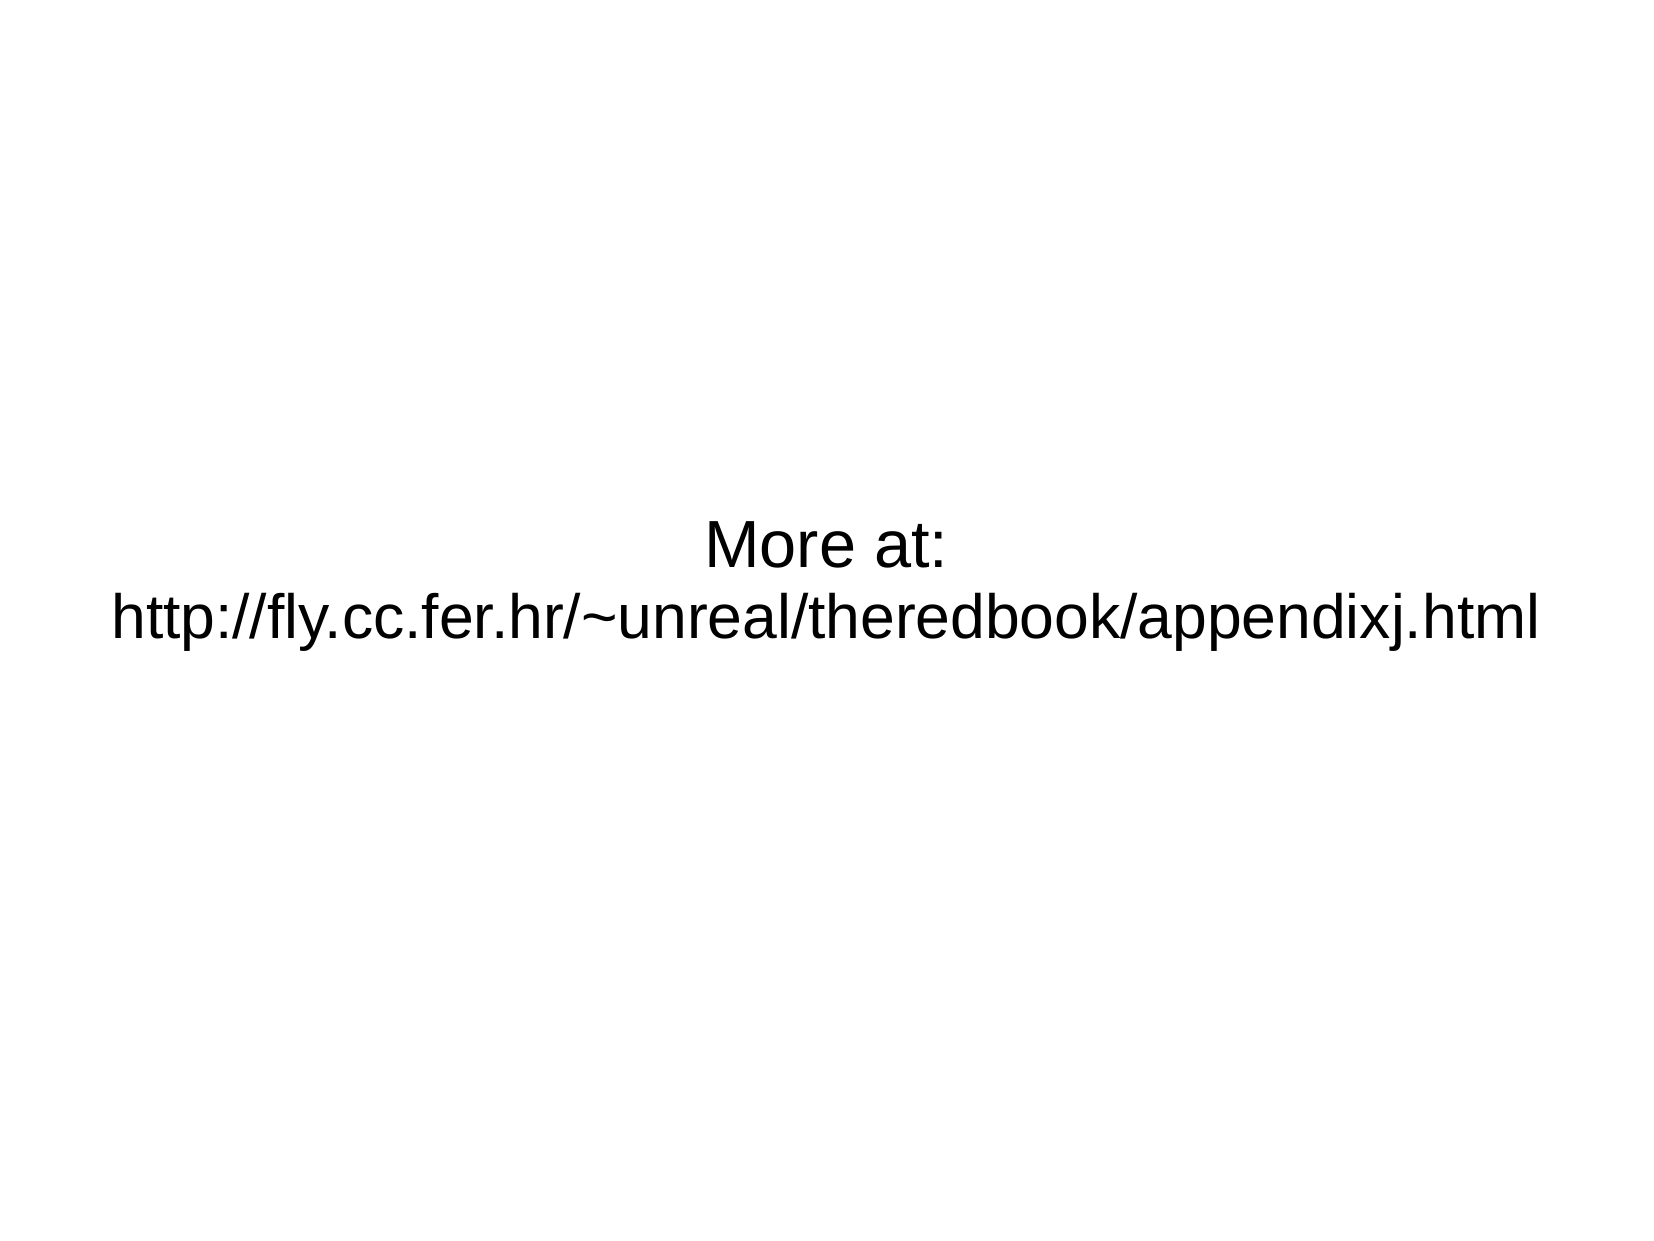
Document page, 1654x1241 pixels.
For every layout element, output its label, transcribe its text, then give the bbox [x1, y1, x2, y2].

subtitle More at: http://fly.cc.fer.hr/~unreal/theredbook/appendixj.html [82, 56, 1571, 1102]
